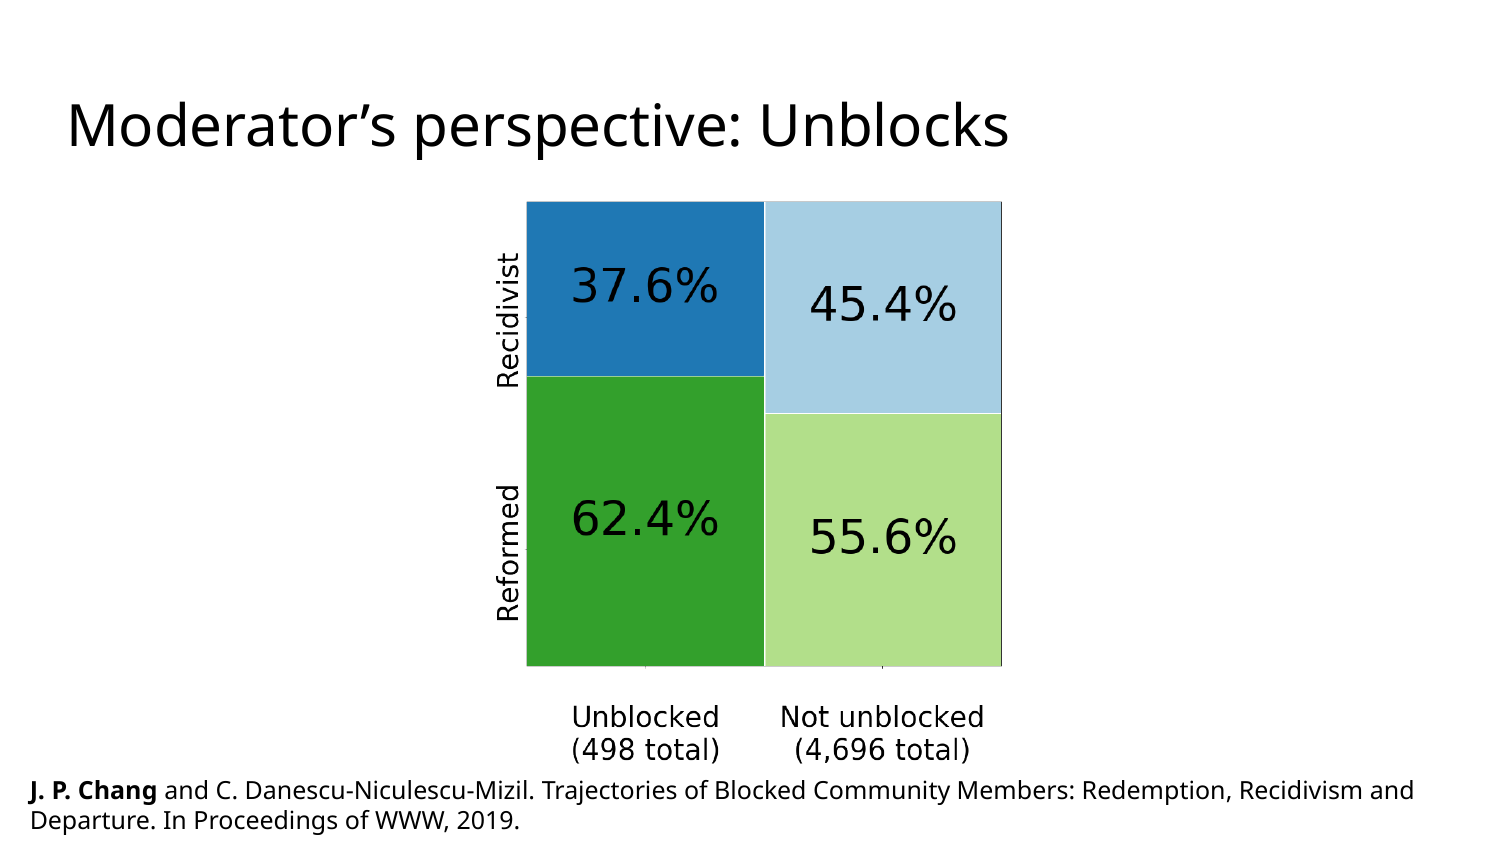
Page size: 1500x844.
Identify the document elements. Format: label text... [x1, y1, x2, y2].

text_box J. P. Chang and C. Danescu-Niculescu-Mizil. Trajectories of Blocked Community Members: Redemption, Recidivism and Departure. In Proceedings of WWW, 2019. [14, 759, 1480, 833]
title Moderator’s perspective: Unblocks [51, 72, 1449, 167]
picture [488, 194, 1008, 759]
